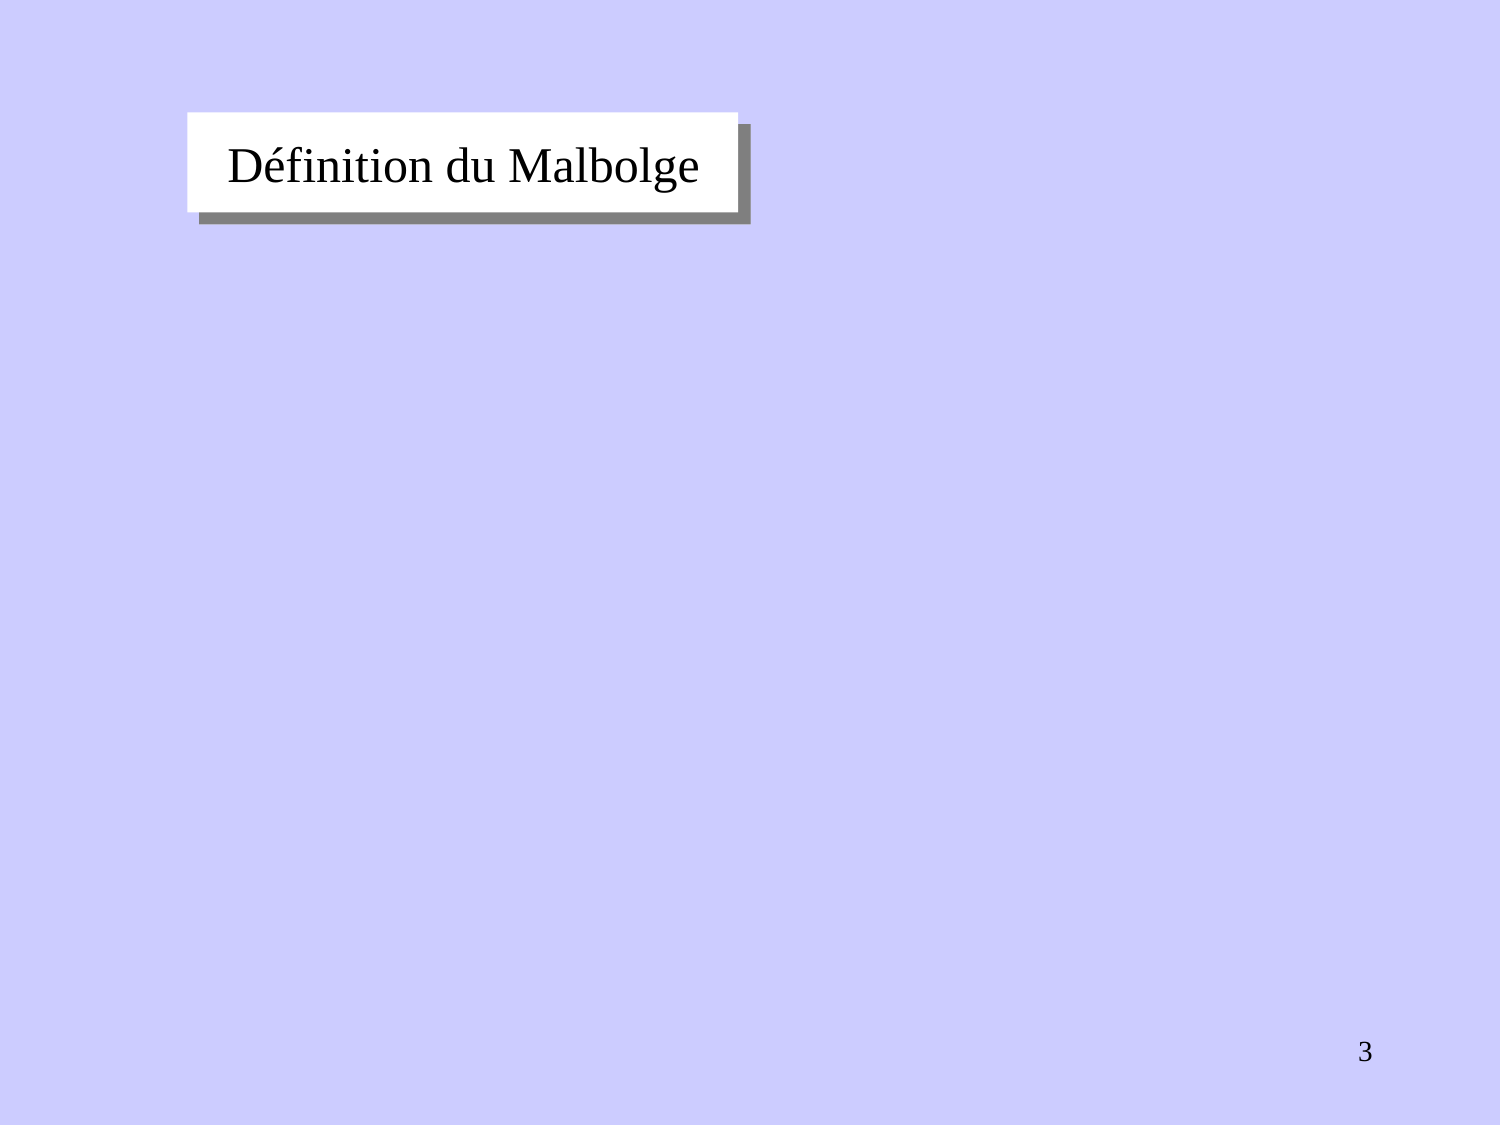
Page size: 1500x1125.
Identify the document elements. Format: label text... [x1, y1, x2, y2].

text_box Définition du Malbolge [212, 124, 716, 201]
text_box <numéro> [1074, 1025, 1388, 1101]
text_box [187, 112, 739, 213]
